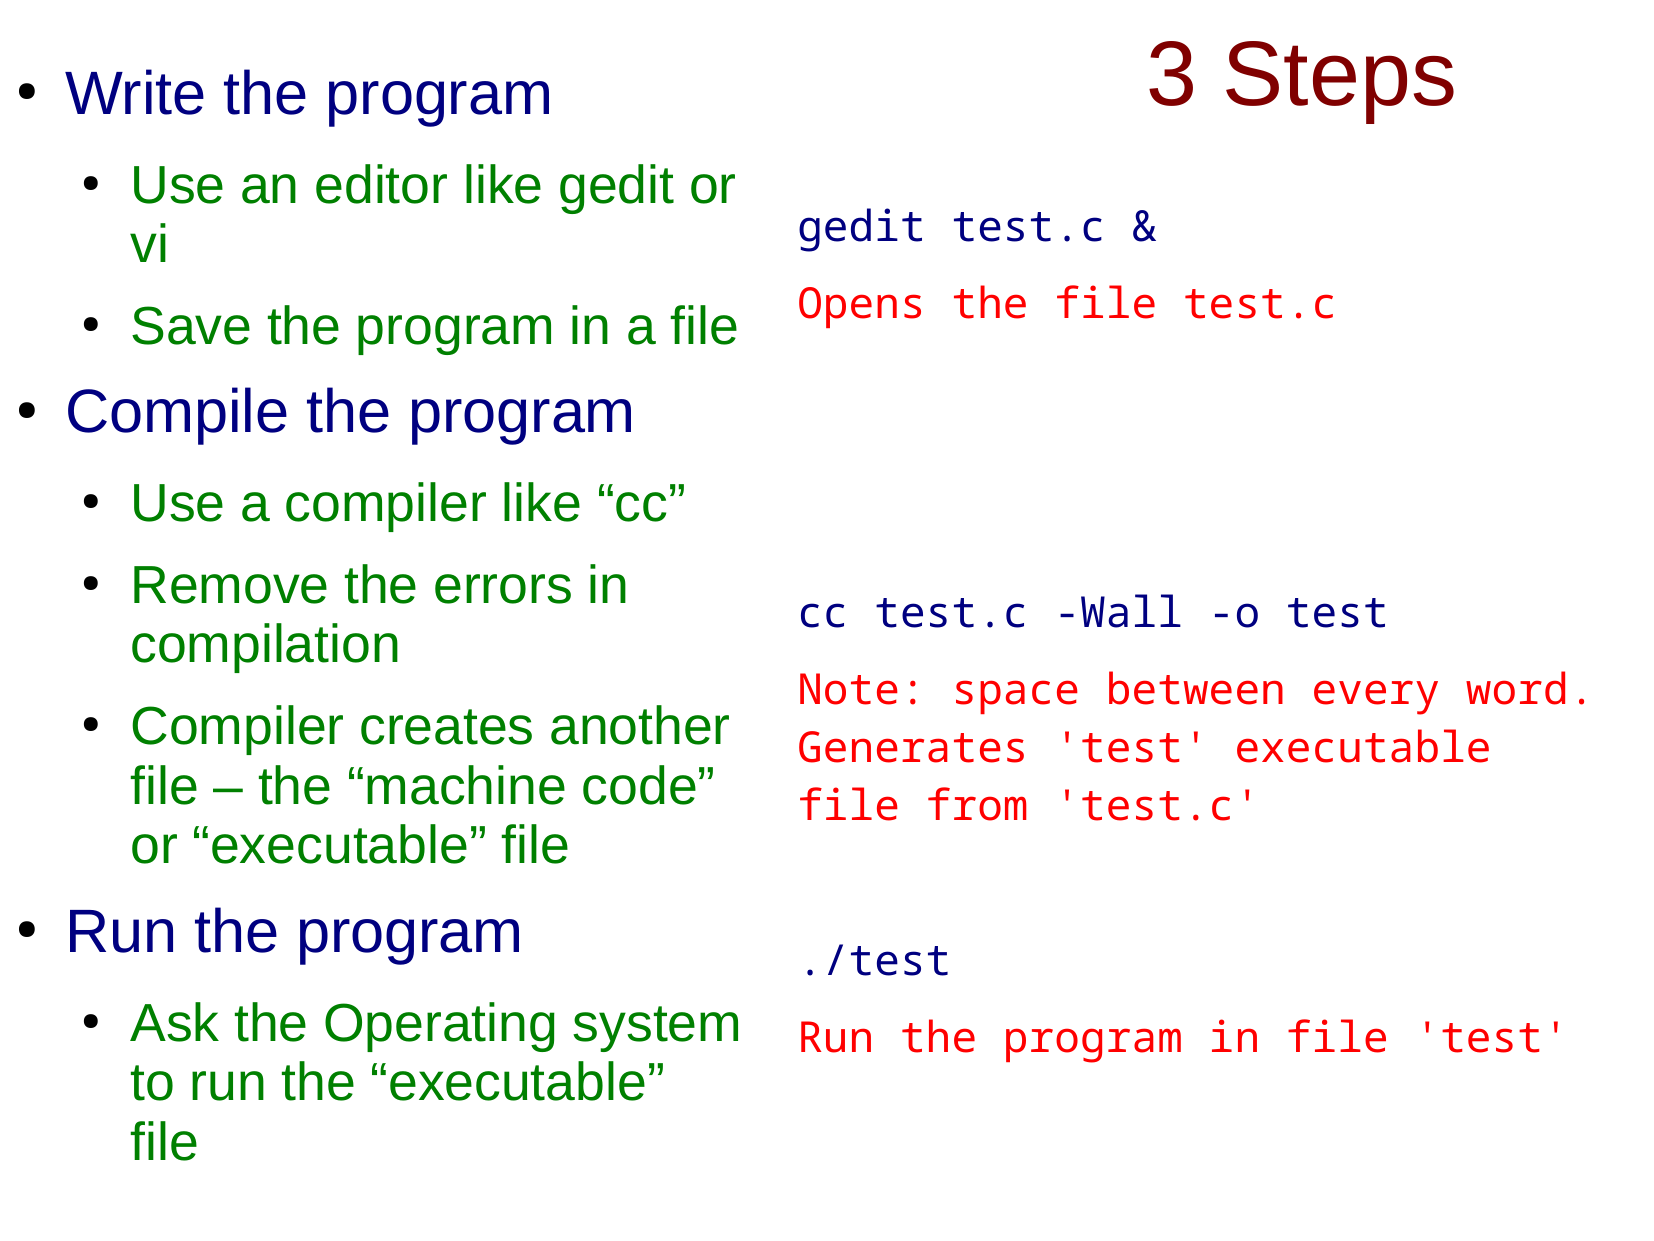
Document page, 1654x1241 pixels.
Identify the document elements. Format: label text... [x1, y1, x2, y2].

list Write the program Use an editor like gedit or vi Save the program in a file Compile the program Use a compiler like “cc” Remove the errors in compilation Compiler creates another file – the “machine code” or “executable” file Run the program Ask the Operating system to run the “executable” file [0, 59, 745, 1241]
list gedit test.c & Opens the file test.c cc test.c -Wall -o test Note: space between every word. Generates 'test' executable file from 'test.c' ./test Run the program in file 'test' [797, 118, 1612, 1093]
title 3 Steps [1003, 0, 1601, 118]
